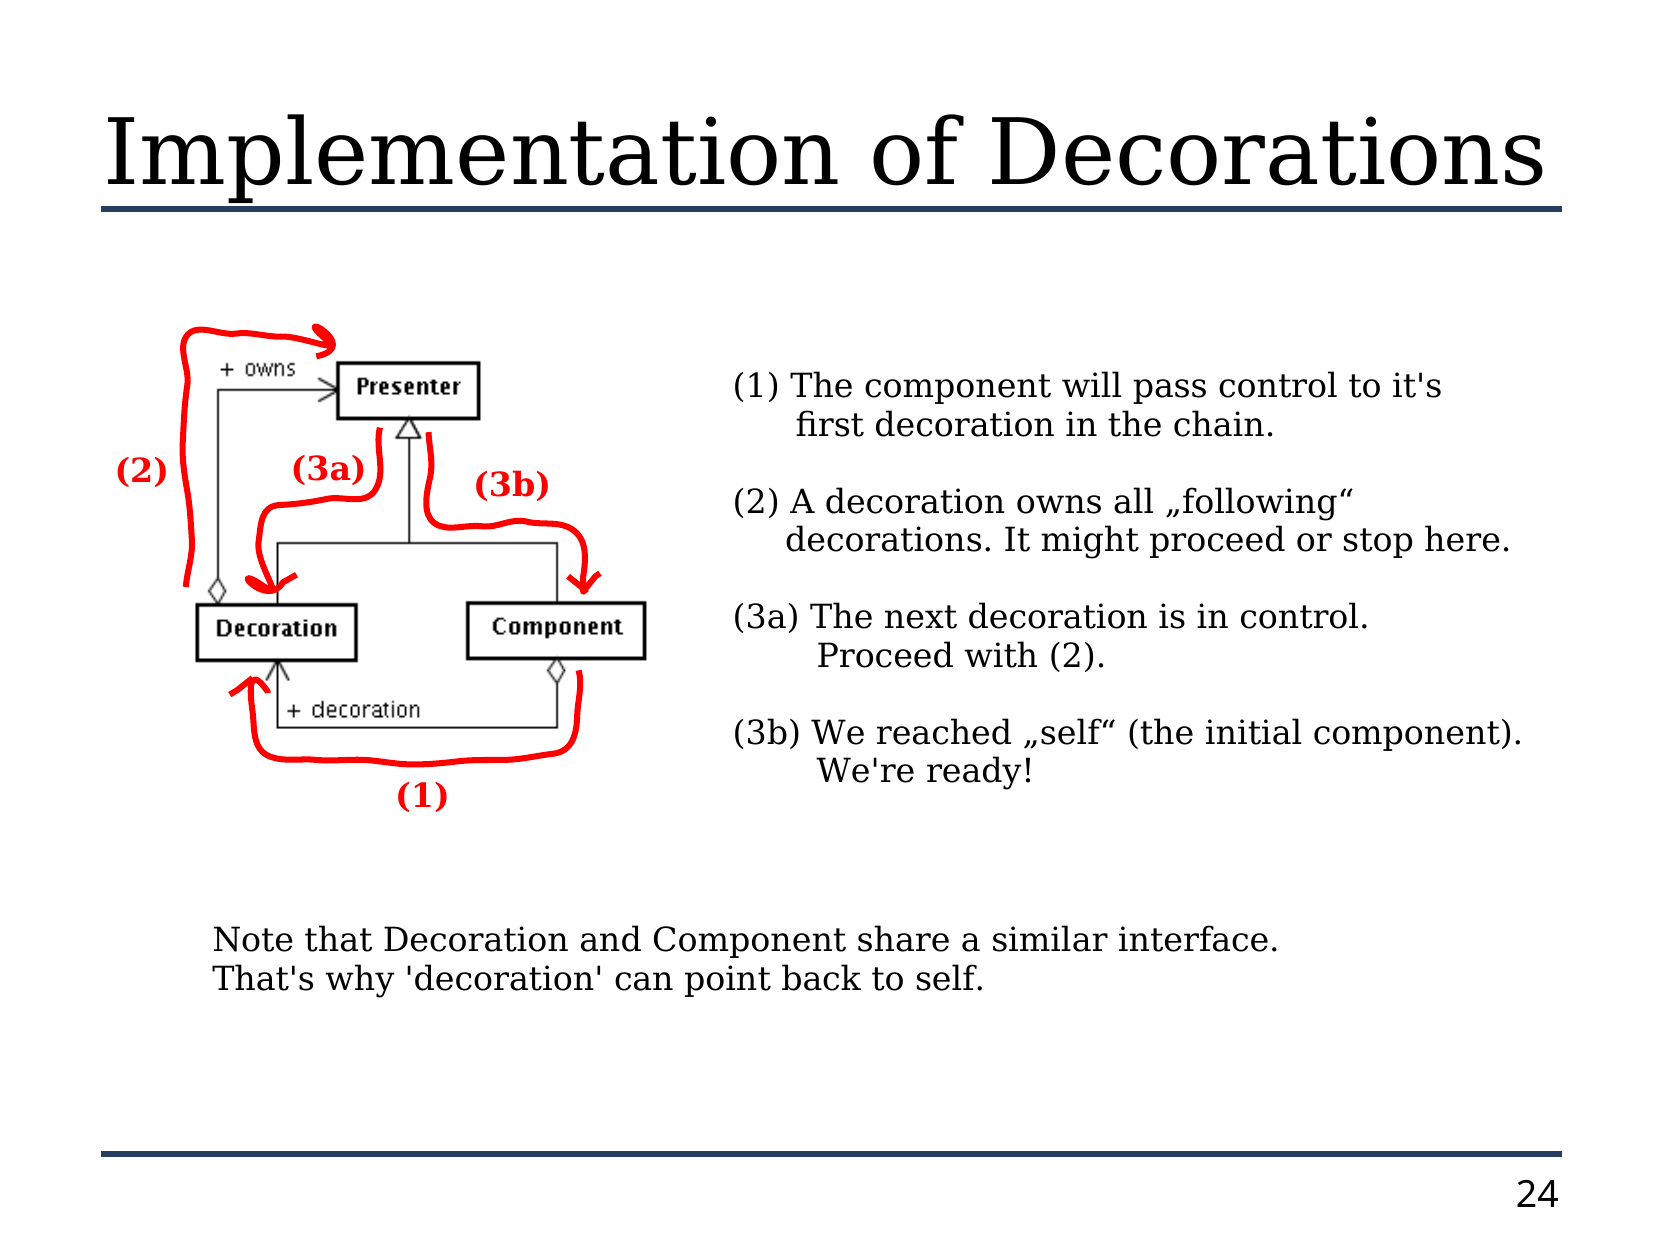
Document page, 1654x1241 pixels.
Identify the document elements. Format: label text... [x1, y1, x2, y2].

text_box (1) The component will pass control to it's first decoration in the chain. (2) A decoration owns all „following“ decorations. It might proceed or stop here. (3a) The next decoration is in control. Proceed with (2). (3b) We reached „self“ (the initial component). We're ready! [729, 364, 1528, 794]
text_box (1) [392, 773, 454, 819]
text_box (3a) [287, 446, 370, 492]
text_box (2) [111, 448, 173, 494]
picture [296, 334, 320, 340]
text_box (3b) [470, 461, 555, 507]
title Implementation of Decorations [82, 49, 1571, 257]
picture [158, 334, 663, 777]
text_box Note that Decoration and Component share a similar interface. That's why 'decoration' can point back to self. [209, 917, 1392, 1001]
